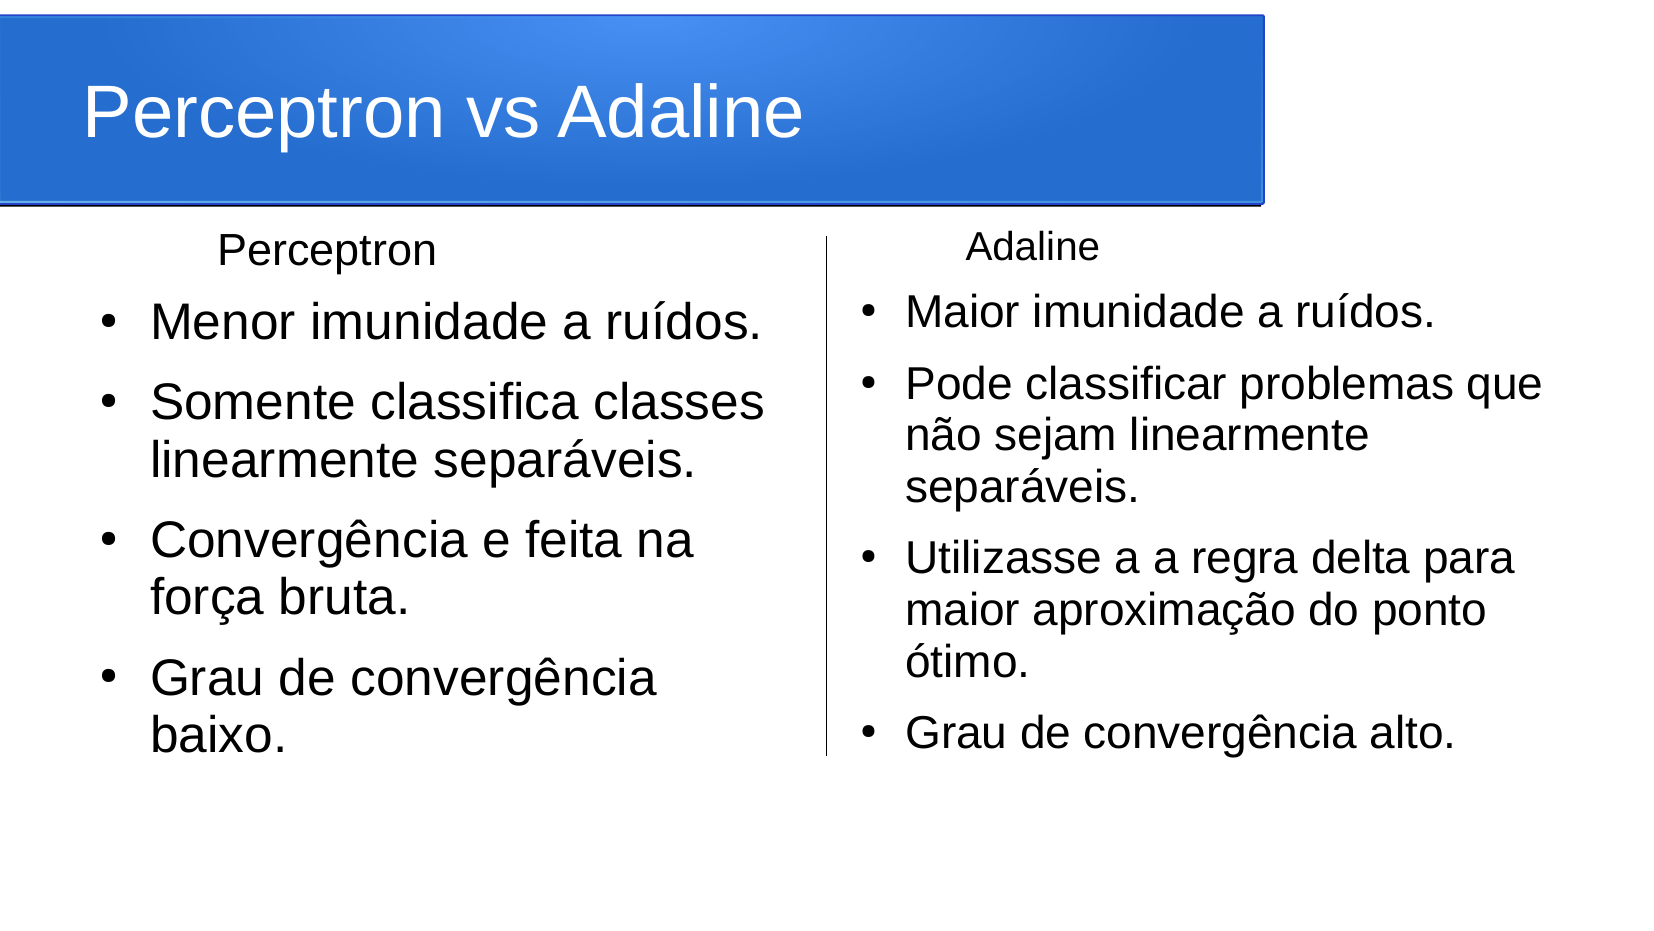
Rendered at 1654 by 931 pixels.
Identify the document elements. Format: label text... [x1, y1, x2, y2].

title Perceptron vs Adaline [82, 35, 1235, 189]
list Adaline Maior imunidade a ruídos. Pode classificar problemas que não sejam linearmente separáveis. Utilizasse a a regra delta para maior aproximação do ponto ótimo. Grau de convergência alto. [845, 224, 1572, 764]
list Perceptron Menor imunidade a ruídos. Somente classifica classes linearmente separáveis. Convergência e feita na força bruta. Grau de convergência baixo. [82, 224, 809, 764]
